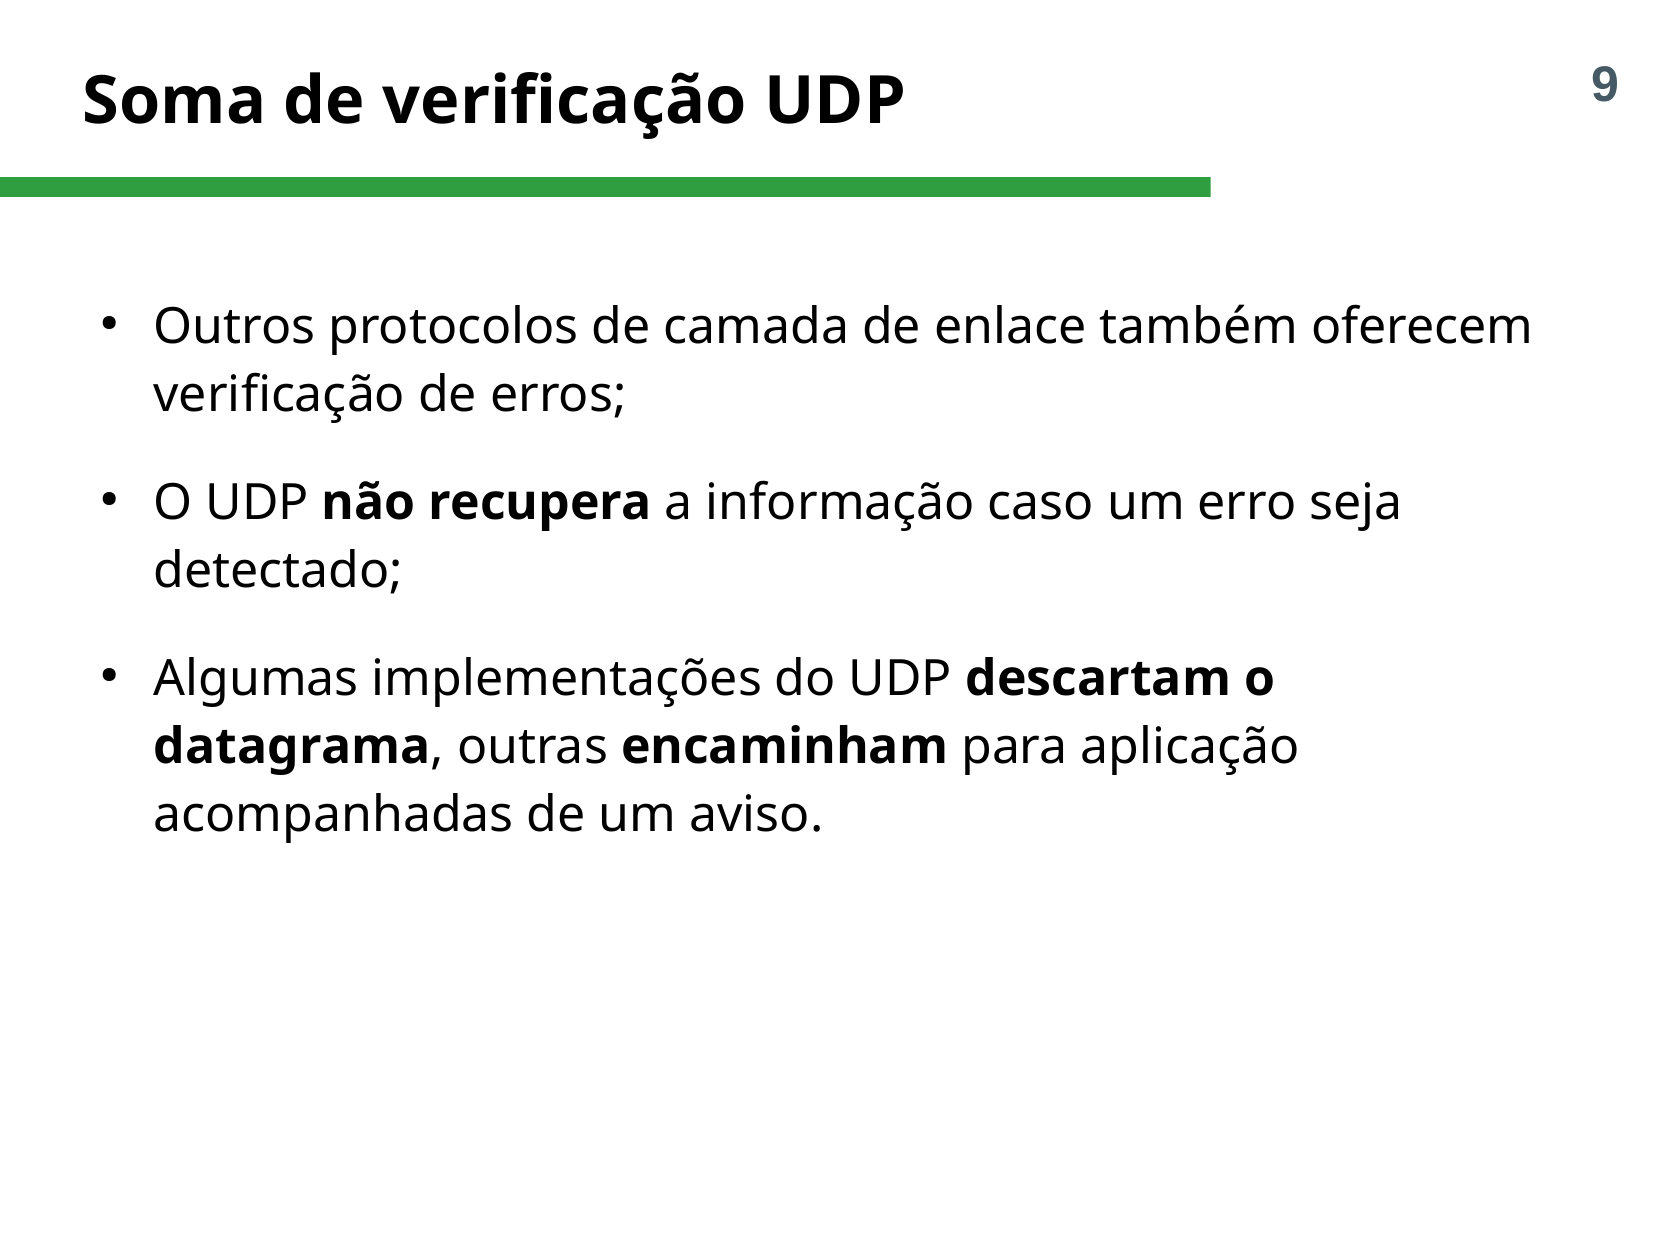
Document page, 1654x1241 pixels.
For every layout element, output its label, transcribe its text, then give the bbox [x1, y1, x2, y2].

list Outros protocolos de camada de enlace também oferecem verificação de erros; O UDP não recupera a informação caso um erro seja detectado; Algumas implementações do UDP descartam o datagrama, outras encaminham para aplicação acompanhadas de um aviso. [82, 290, 1571, 1216]
title Soma de verificação UDP [82, 0, 1152, 202]
